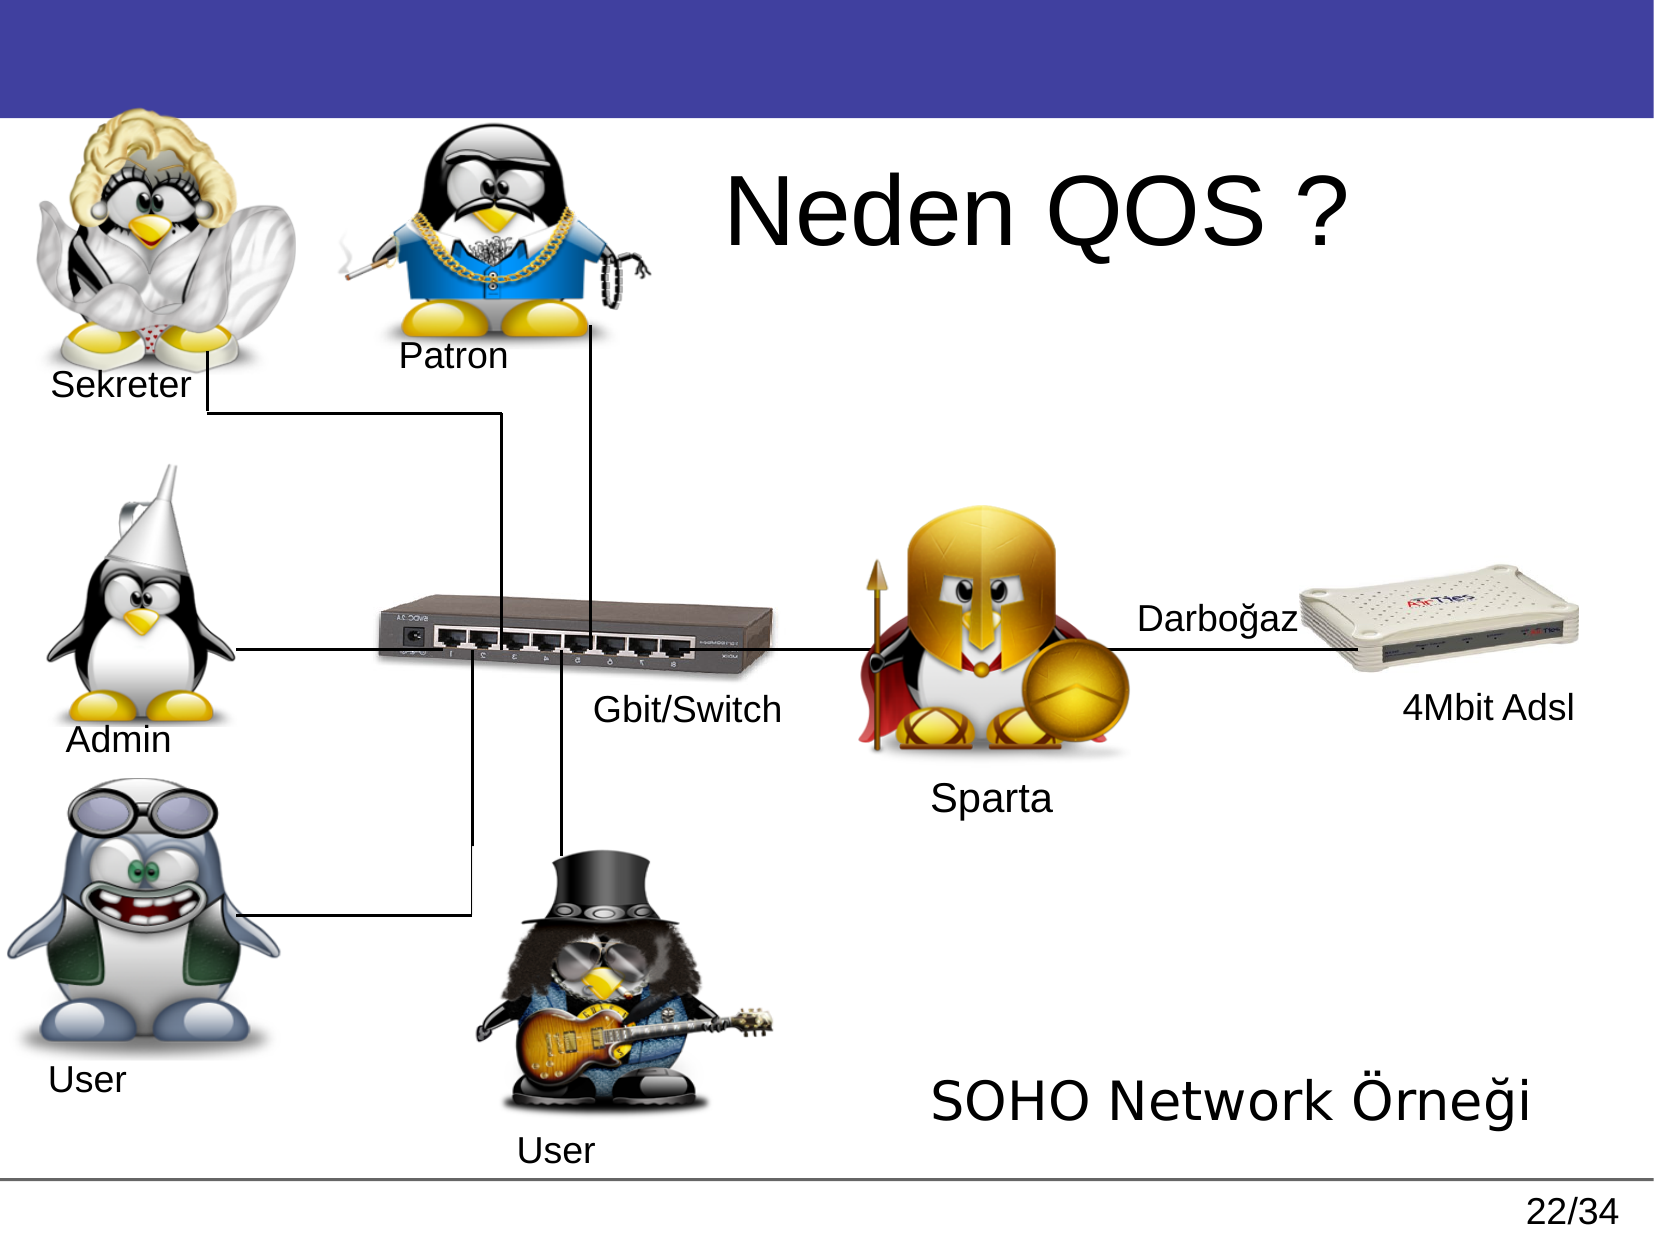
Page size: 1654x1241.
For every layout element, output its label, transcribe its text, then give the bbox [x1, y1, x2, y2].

text_box Neden QOS ? [708, 147, 1625, 275]
text_box User [33, 1051, 142, 1150]
picture [0, 778, 296, 1063]
text_box Sekreter [35, 356, 208, 414]
picture [856, 501, 1131, 768]
picture [29, 104, 296, 378]
text_box Sparta [915, 768, 1069, 830]
picture [1299, 526, 1579, 709]
text_box User [501, 1122, 611, 1179]
picture [472, 846, 778, 1123]
picture [330, 88, 656, 384]
text_box Gbit/Switch [578, 681, 799, 739]
text_box Patron [383, 327, 525, 384]
picture [11, 460, 288, 727]
text_box SOHO Network Örneği [915, 1062, 1654, 1141]
picture [353, 479, 798, 798]
text_box Darboğaz [1131, 590, 1315, 648]
text_box 4Mbit Adsl [1387, 679, 1591, 736]
text_box Admin [50, 710, 187, 810]
text_box <number>/34 [1511, 1183, 1654, 1241]
